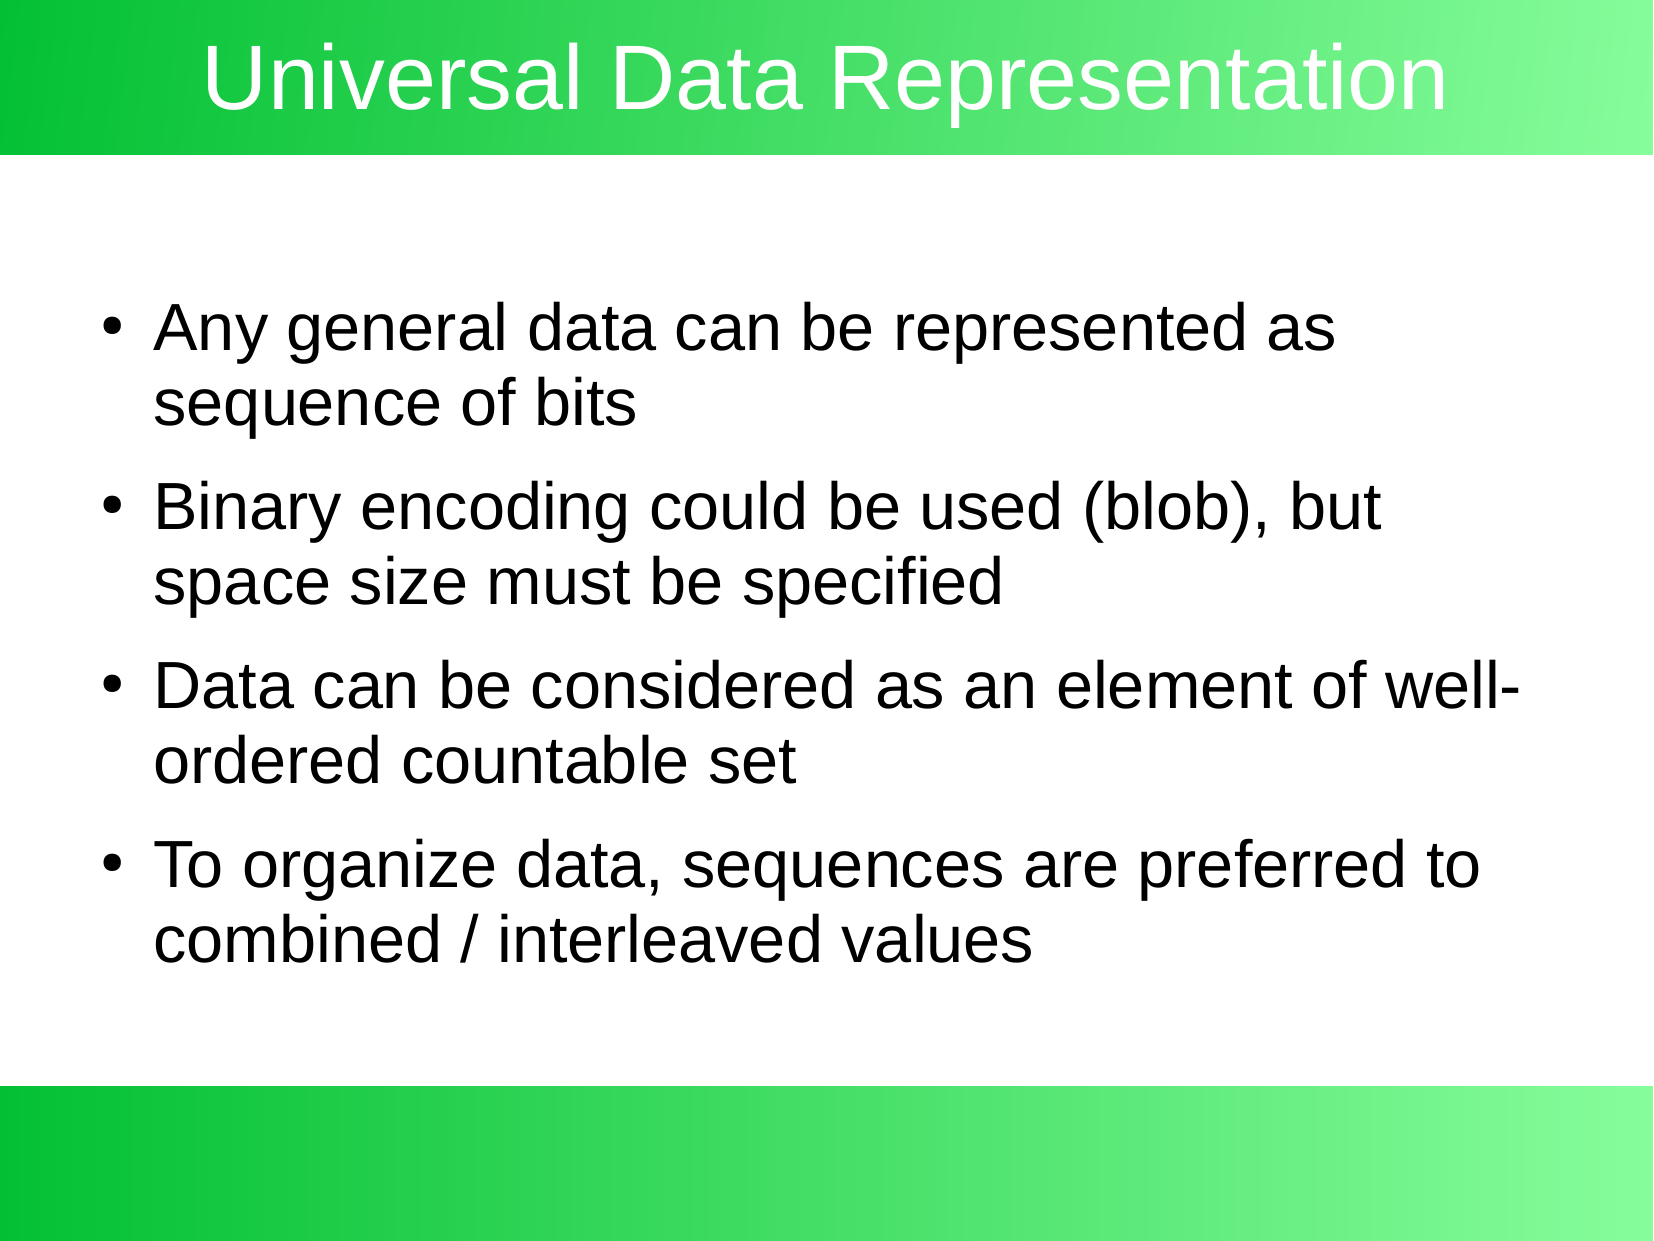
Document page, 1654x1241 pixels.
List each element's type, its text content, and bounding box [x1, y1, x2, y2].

title Universal Data Representation [82, 25, 1571, 130]
list Any general data can be represented as sequence of bits Binary encoding could be used (blob), but space size must be specified Data can be considered as an element of well-ordered countable set To organize data, sequences are preferred to combined / interleaved values [82, 290, 1571, 1010]
